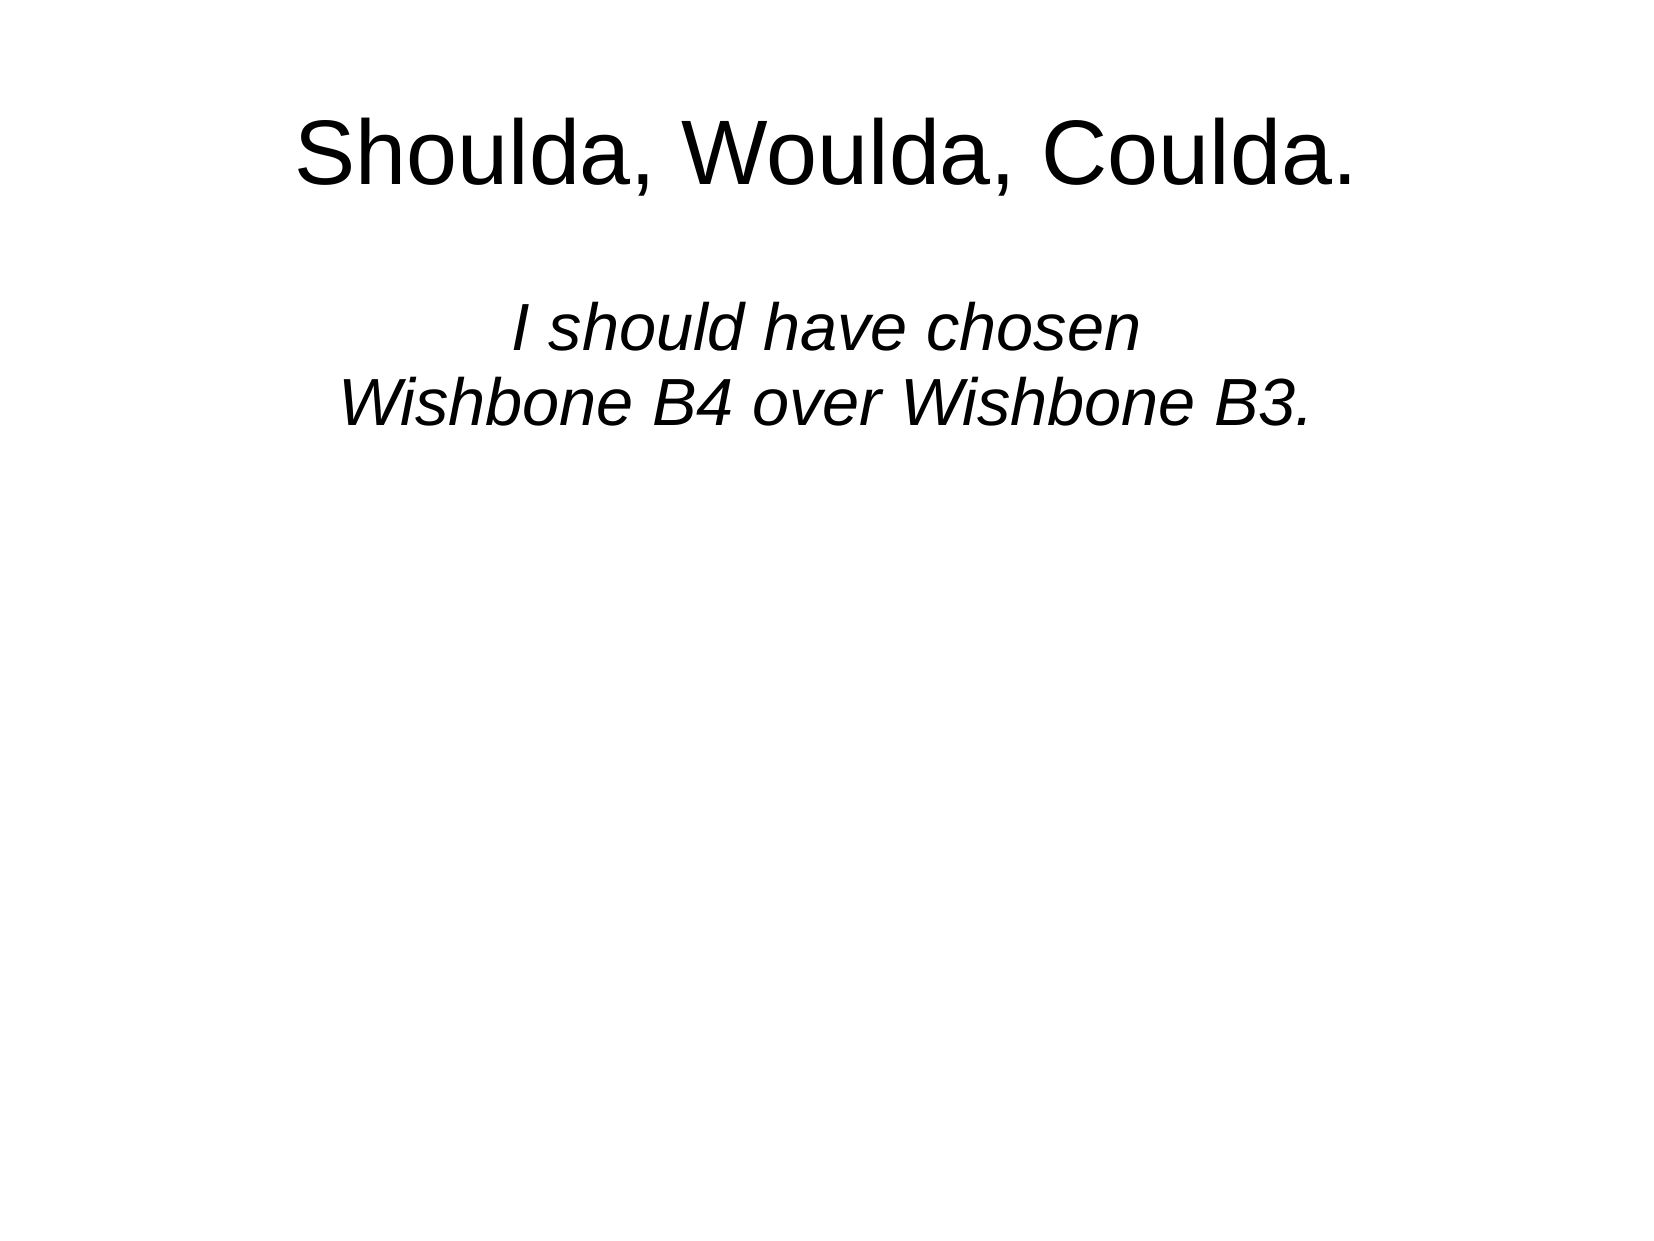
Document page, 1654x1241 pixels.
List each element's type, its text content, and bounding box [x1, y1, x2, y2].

title Shoulda, Woulda, Coulda. [82, 49, 1571, 257]
list I should have chosen Wishbone B4 over Wishbone B3. [82, 290, 1571, 1010]
